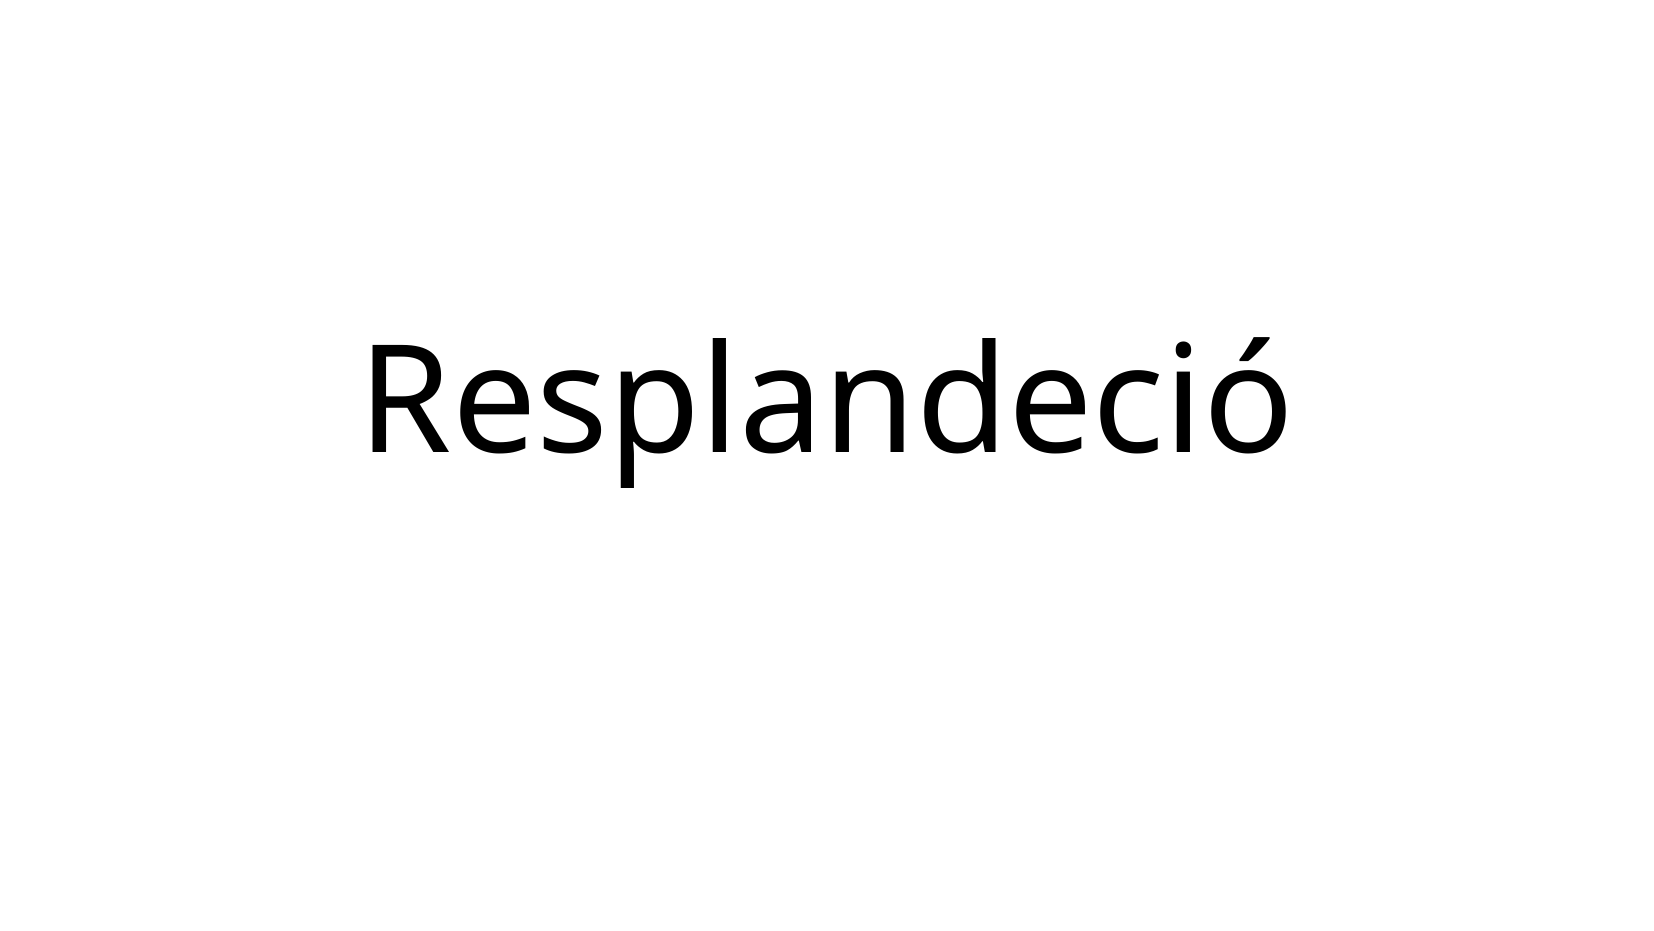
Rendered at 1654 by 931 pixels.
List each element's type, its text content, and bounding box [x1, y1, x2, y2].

title Resplandeció [0, 289, 1654, 501]
